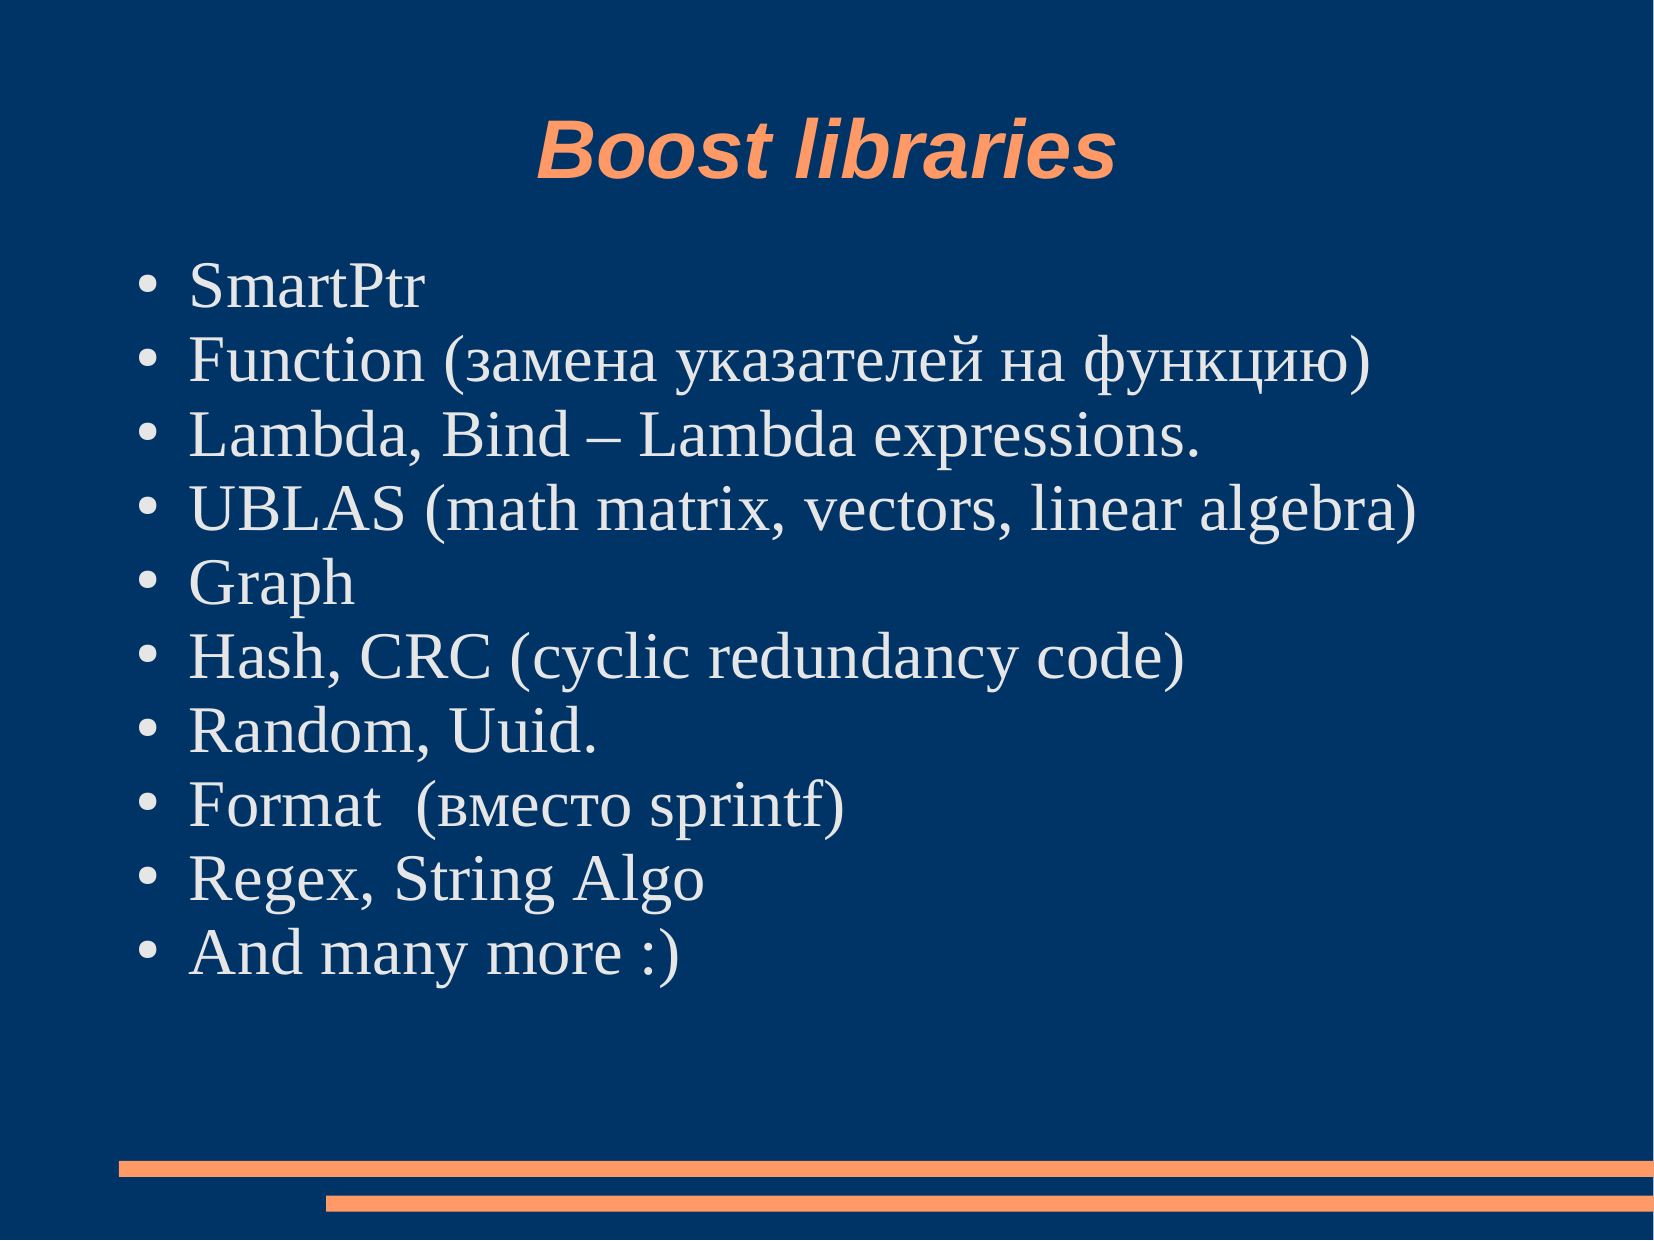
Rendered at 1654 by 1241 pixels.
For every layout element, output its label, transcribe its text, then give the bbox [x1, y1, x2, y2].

list SmartPtr Function (замена указателей на функцию) Lambda, Bind – Lambda expressions. UBLAS (math matrix, vectors, linear algebra) Graph Hash, CRC (cyclic redundancy code) Random, Uuid. Format (вместо sprintf) Regex, String Algo And many more :) [118, 248, 1558, 1059]
title Boost libraries [121, 46, 1534, 248]
